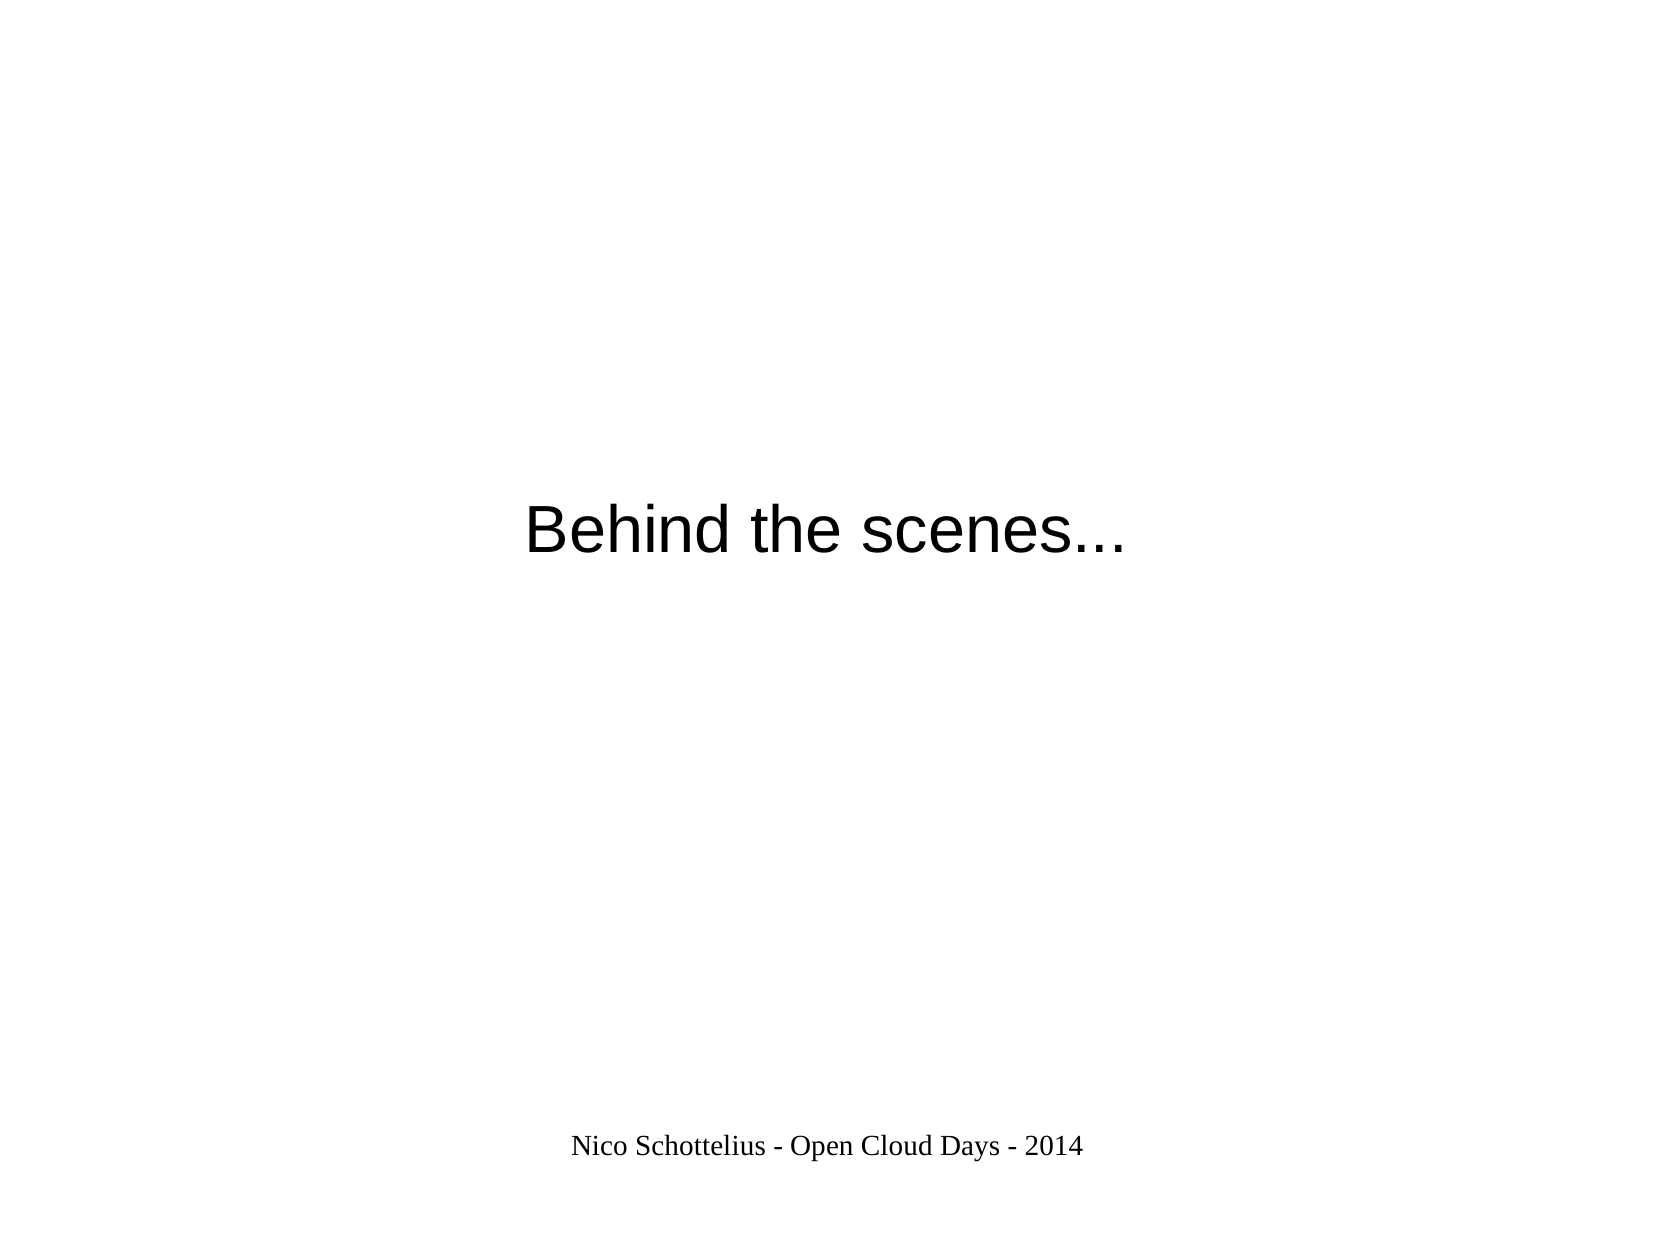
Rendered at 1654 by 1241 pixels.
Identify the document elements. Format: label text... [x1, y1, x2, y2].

subtitle Behind the scenes... [82, 49, 1571, 1010]
